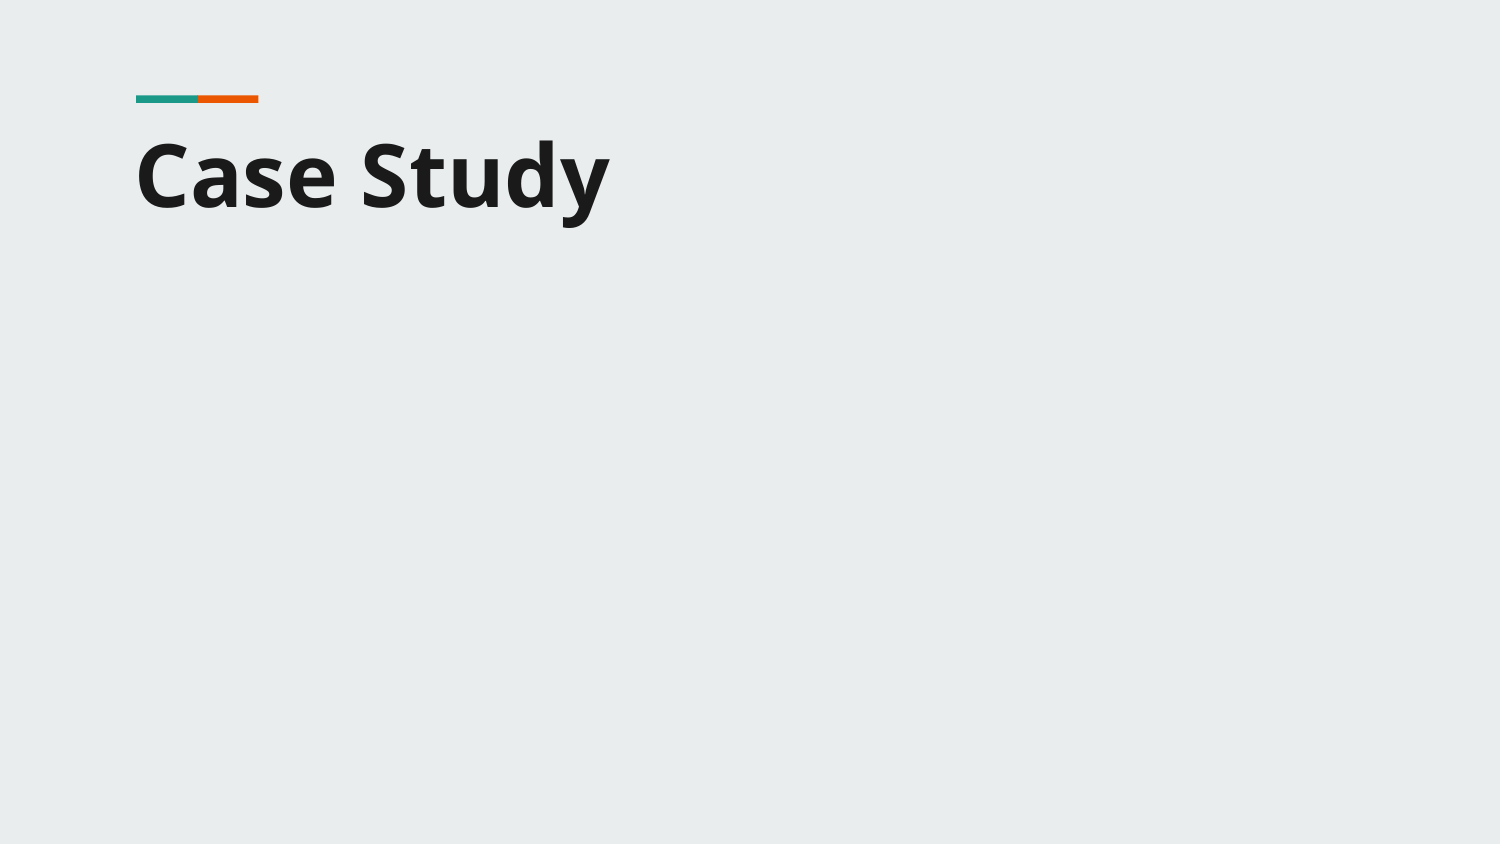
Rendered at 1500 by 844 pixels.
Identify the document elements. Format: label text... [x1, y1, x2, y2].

text_box Case Study [119, 104, 1381, 246]
